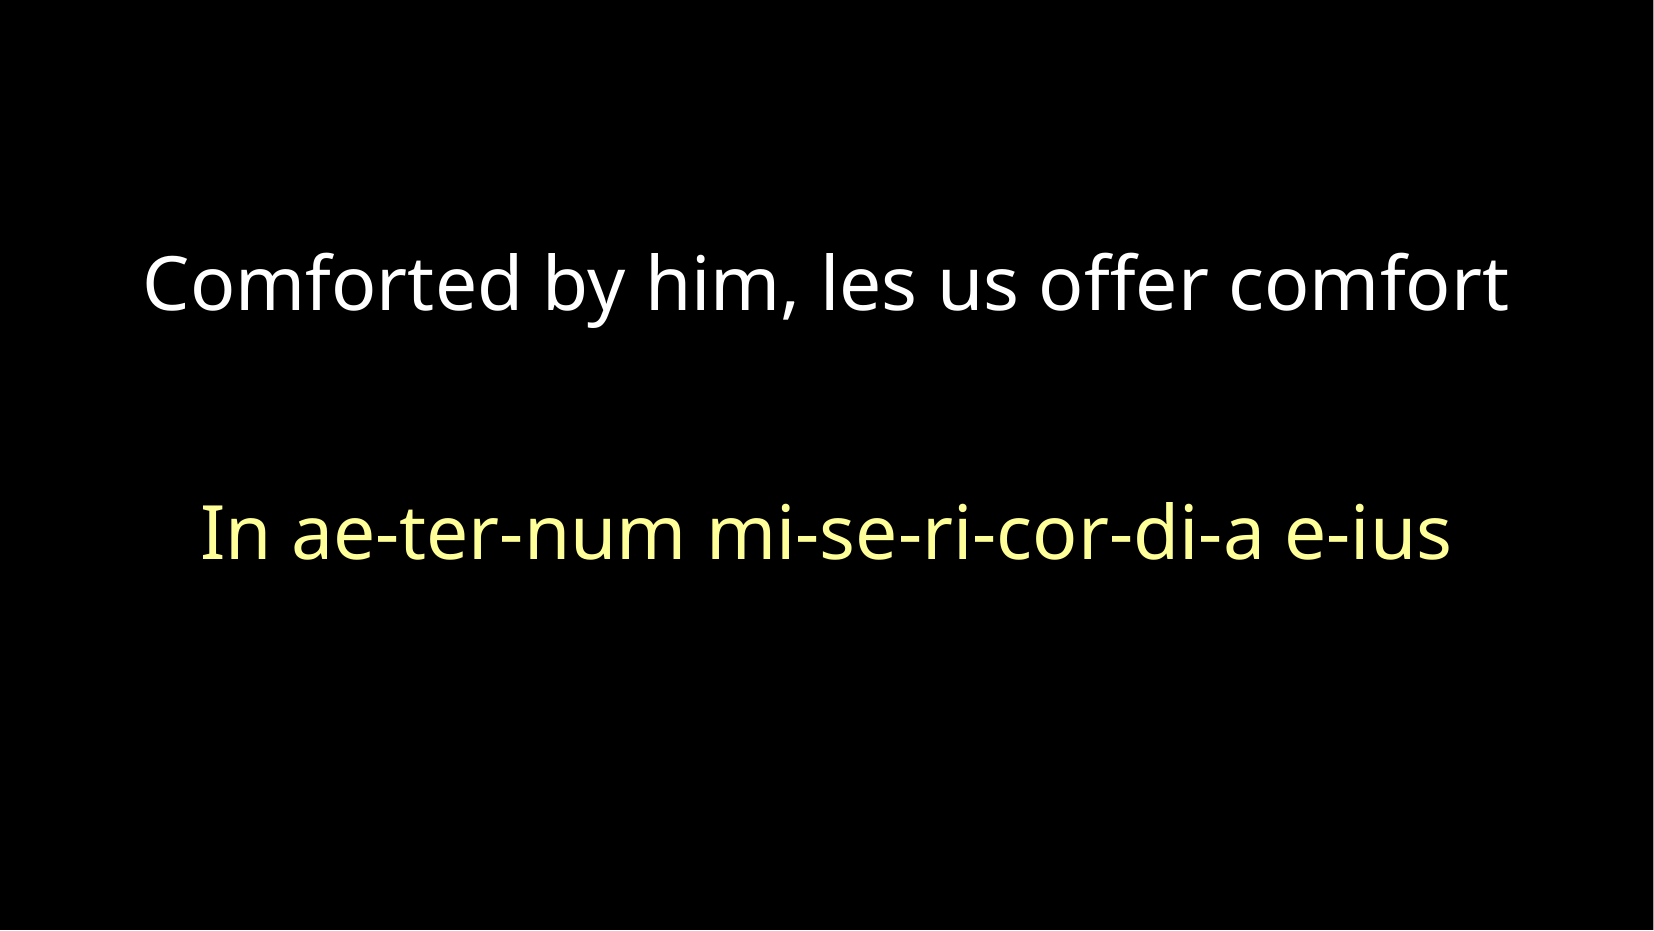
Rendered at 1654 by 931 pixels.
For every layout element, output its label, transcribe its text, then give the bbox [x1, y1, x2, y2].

list Comforted by him, les us offer comfort In ae-ter-num mi-se-ri-cor-di-a e-ius [0, 230, 1654, 922]
